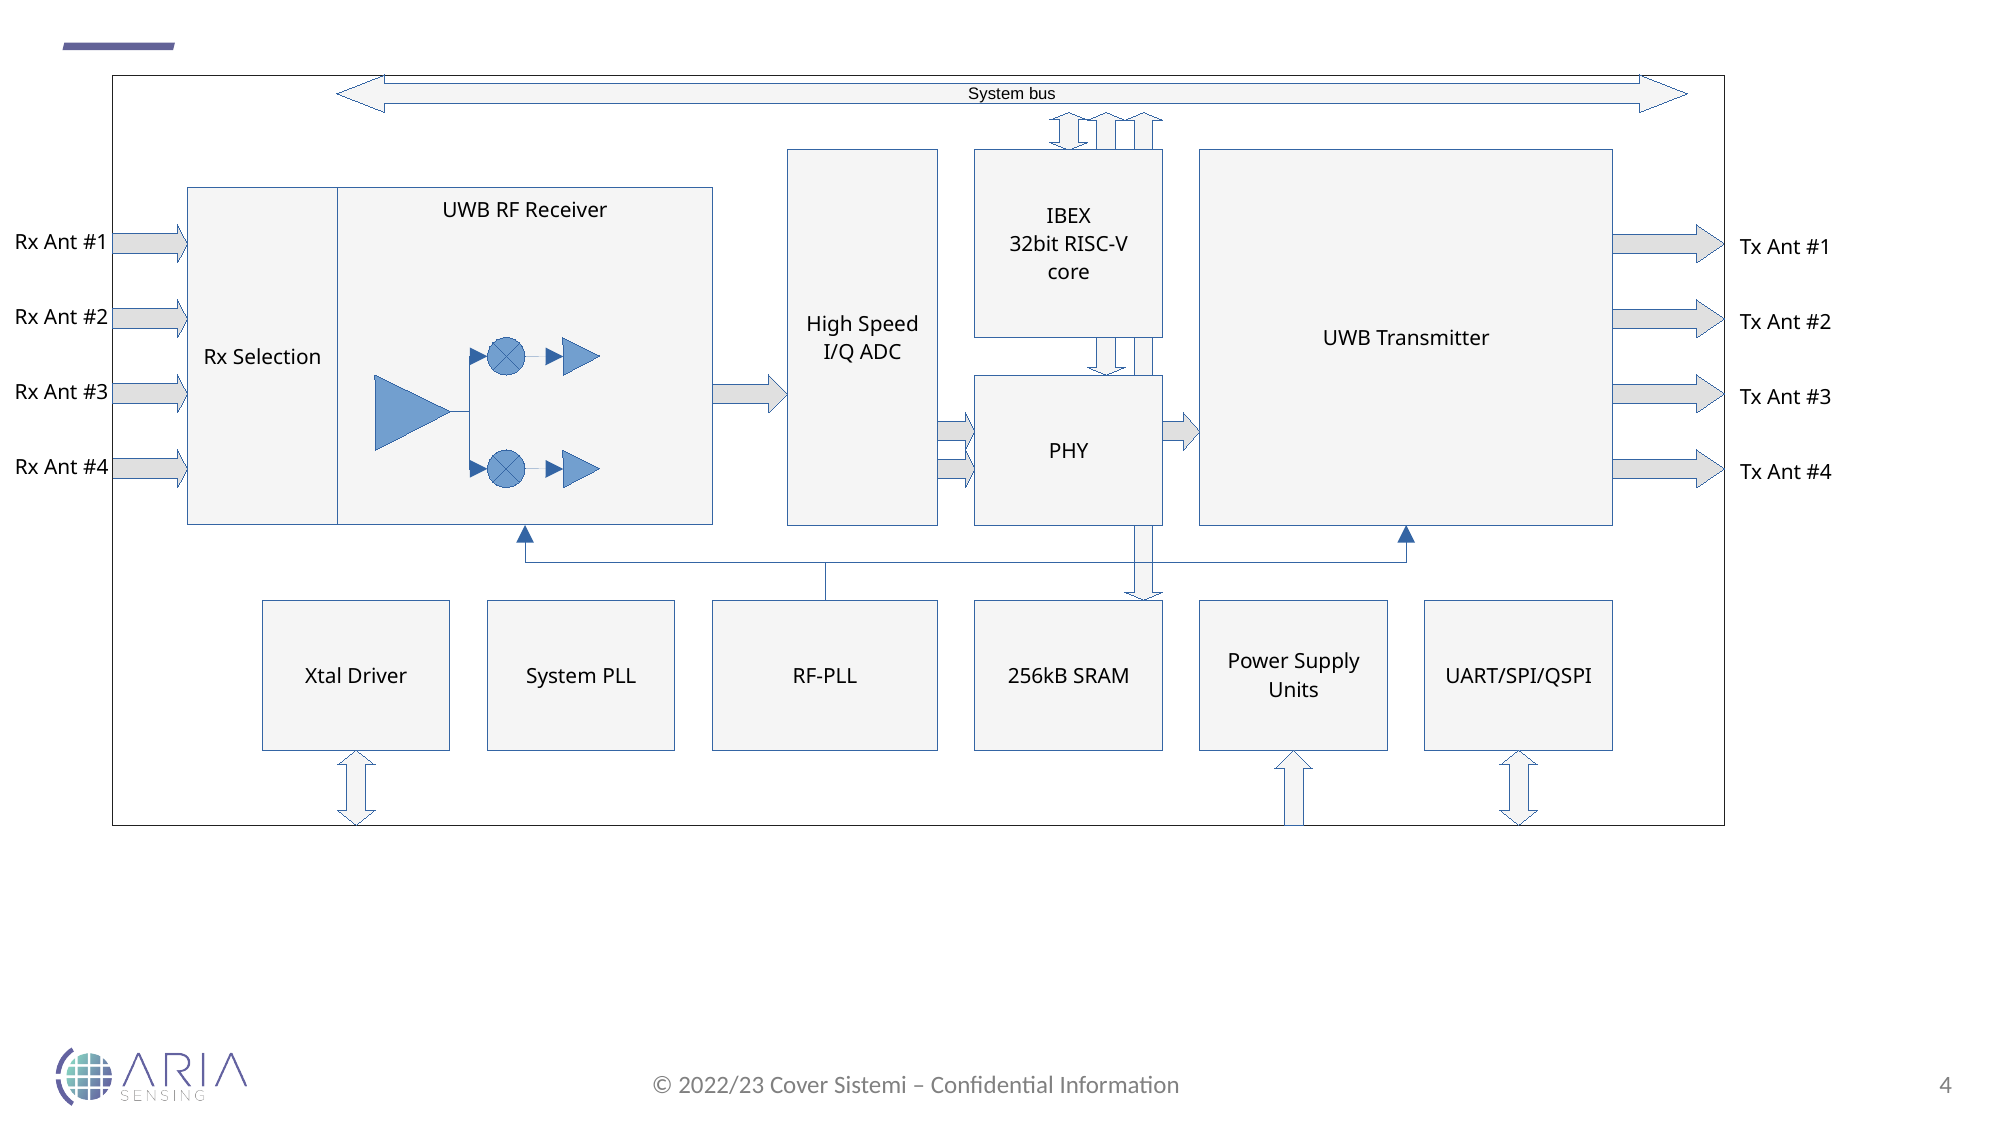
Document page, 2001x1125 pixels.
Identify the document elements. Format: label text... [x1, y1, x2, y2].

text_box [487, 337, 525, 376]
text_box [487, 449, 525, 488]
text_box RF-PLL [712, 600, 938, 751]
text_box Tx Ant #2 [1725, 299, 1913, 343]
text_box Rx Ant #2 [0, 295, 188, 338]
text_box Rx Ant #1 [0, 220, 188, 263]
text_box Rx Selection [187, 187, 337, 525]
text_box Tx Ant #3 [1725, 375, 1913, 418]
text_box High Speed I/Q ADC [787, 149, 938, 526]
text_box Xtal Driver [262, 600, 450, 751]
text_box [1612, 299, 1725, 338]
text_box [1612, 374, 1725, 413]
text_box [337, 750, 376, 826]
text_box [712, 374, 788, 413]
text_box Rx Ant #4 [0, 445, 188, 488]
text_box PHY [974, 375, 1163, 526]
text_box [1087, 338, 1126, 375]
text_box [937, 412, 975, 488]
text_box [562, 450, 600, 488]
text_box Tx Ant #4 [1725, 450, 1913, 493]
text_box System bus [336, 74, 1688, 113]
text_box [1124, 563, 1163, 600]
text_box Rx Ant #3 [0, 370, 188, 413]
text_box [1049, 112, 1163, 150]
text_box [374, 375, 450, 451]
text_box UWB RF Receiver [337, 187, 713, 525]
text_box System PLL [487, 600, 675, 751]
text_box [1612, 224, 1724, 263]
text_box Tx Ant #1 [1725, 224, 1913, 268]
text_box Power Supply Units [1199, 600, 1388, 751]
text_box [1499, 750, 1538, 826]
text_box [1134, 338, 1153, 375]
text_box [1274, 750, 1313, 826]
text_box IBEX 32bit RISC-V core [974, 149, 1163, 338]
text_box [1162, 412, 1200, 451]
picture [55, 1046, 247, 1106]
text_box 256kB SRAM [974, 600, 1163, 751]
text_box [1134, 526, 1153, 562]
text_box UWB Transmitter [1199, 149, 1613, 526]
text_box [562, 337, 600, 376]
text_box UART/SPI/QSPI [1424, 600, 1613, 751]
text_box [1612, 449, 1725, 488]
